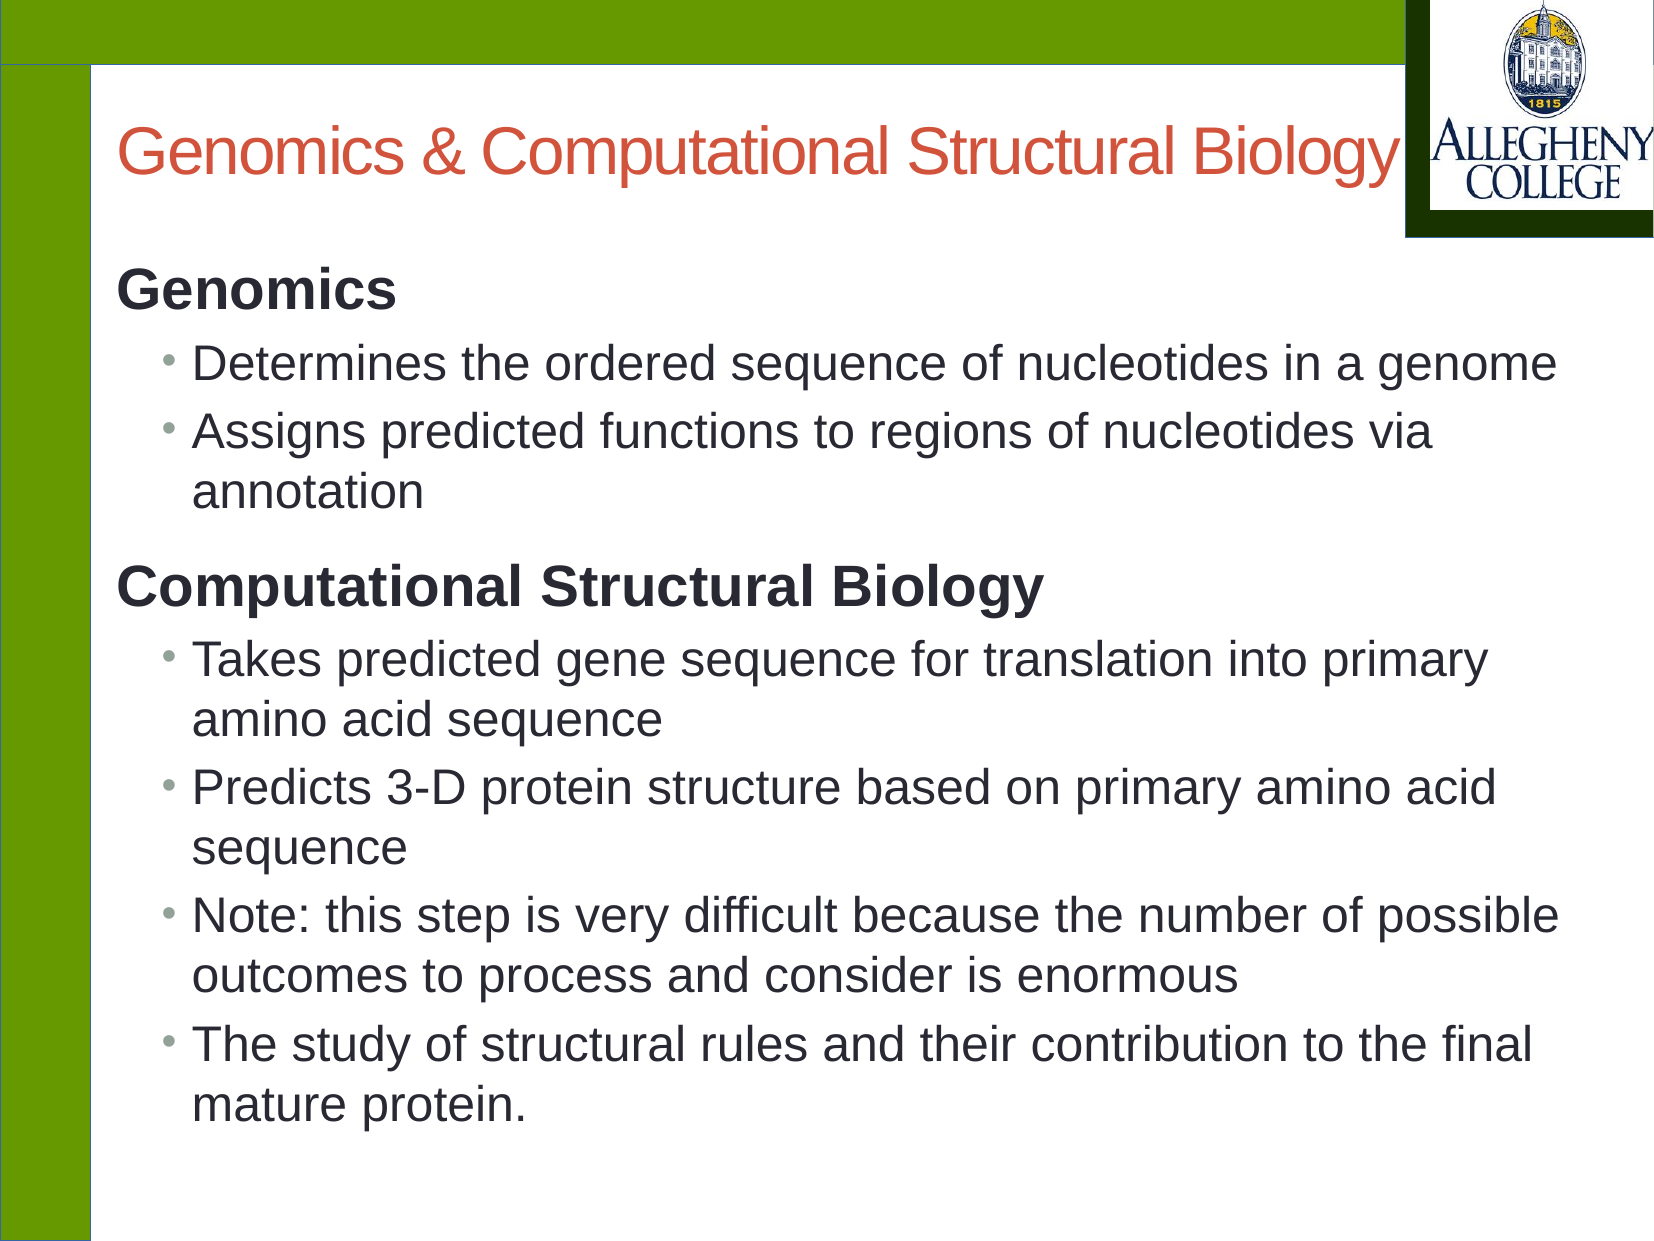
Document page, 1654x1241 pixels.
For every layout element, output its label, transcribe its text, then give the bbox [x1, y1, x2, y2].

title Genomics & Computational Structural Biology [101, 69, 1452, 233]
text_box [1405, 210, 1654, 238]
list Genomics Determines the ordered sequence of nucleotides in a genome Assigns predicted functions to regions of nucleotides via annotation Computational Structural Biology Takes predicted gene sequence for translation into primary amino acid sequence Predicts 3-D protein structure based on primary amino acid sequence Note: this step is very difficult because the number of possible outcomes to process and consider is enormous The study of structural rules and their contribution to the final mature protein. [101, 244, 1621, 1211]
text_box [0, 0, 1430, 1241]
picture [1430, 0, 1654, 210]
